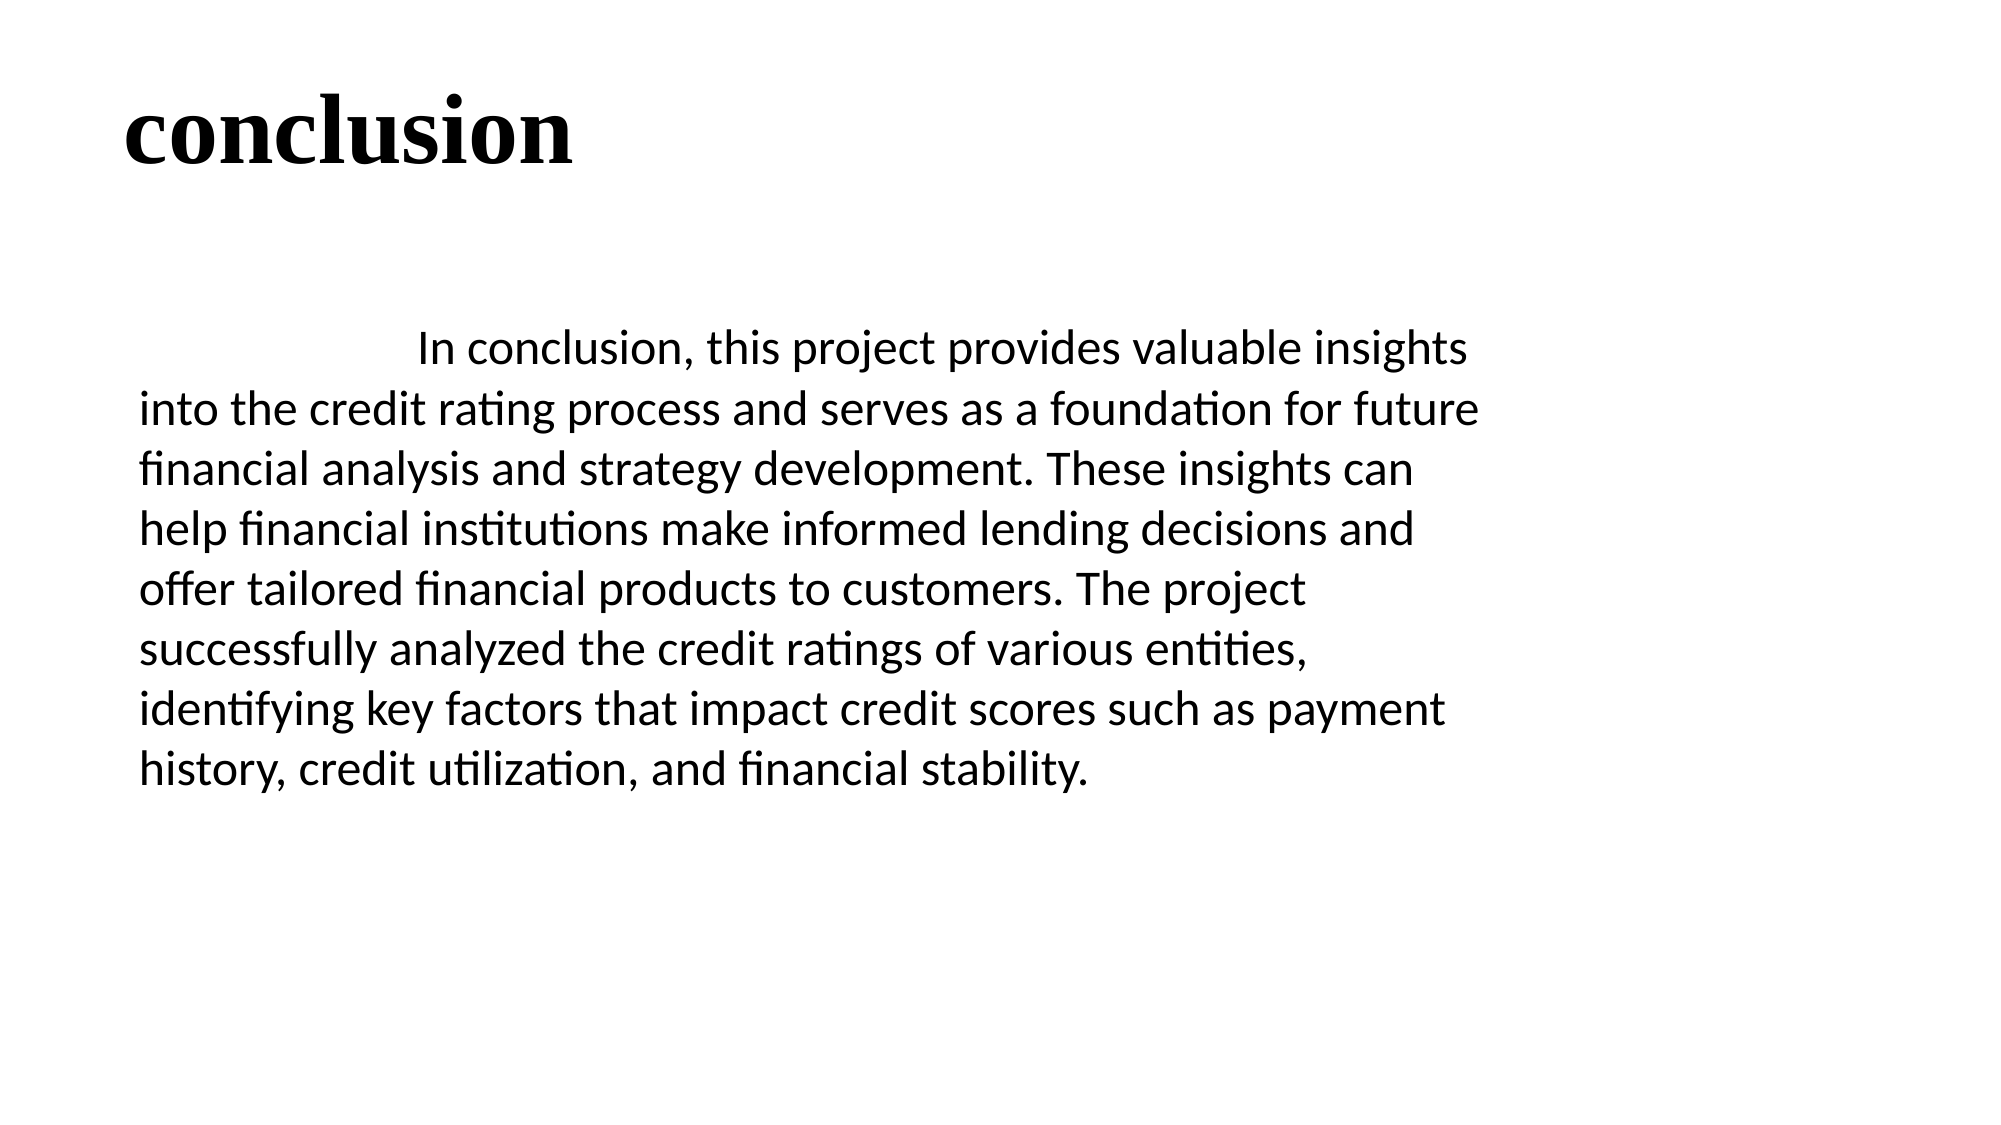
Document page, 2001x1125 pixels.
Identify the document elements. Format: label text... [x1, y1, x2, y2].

title conclusion [123, 63, 1877, 188]
text_box In conclusion, this project provides valuable insights into the credit rating process and serves as a foundation for future financial analysis and strategy development. These insights can help financial institutions make informed lending decisions and offer tailored financial products to customers. The project successfully analyzed the credit ratings of various entities, identifying key factors that impact credit scores such as payment history, credit utilization, and financial stability. [123, 298, 1513, 809]
